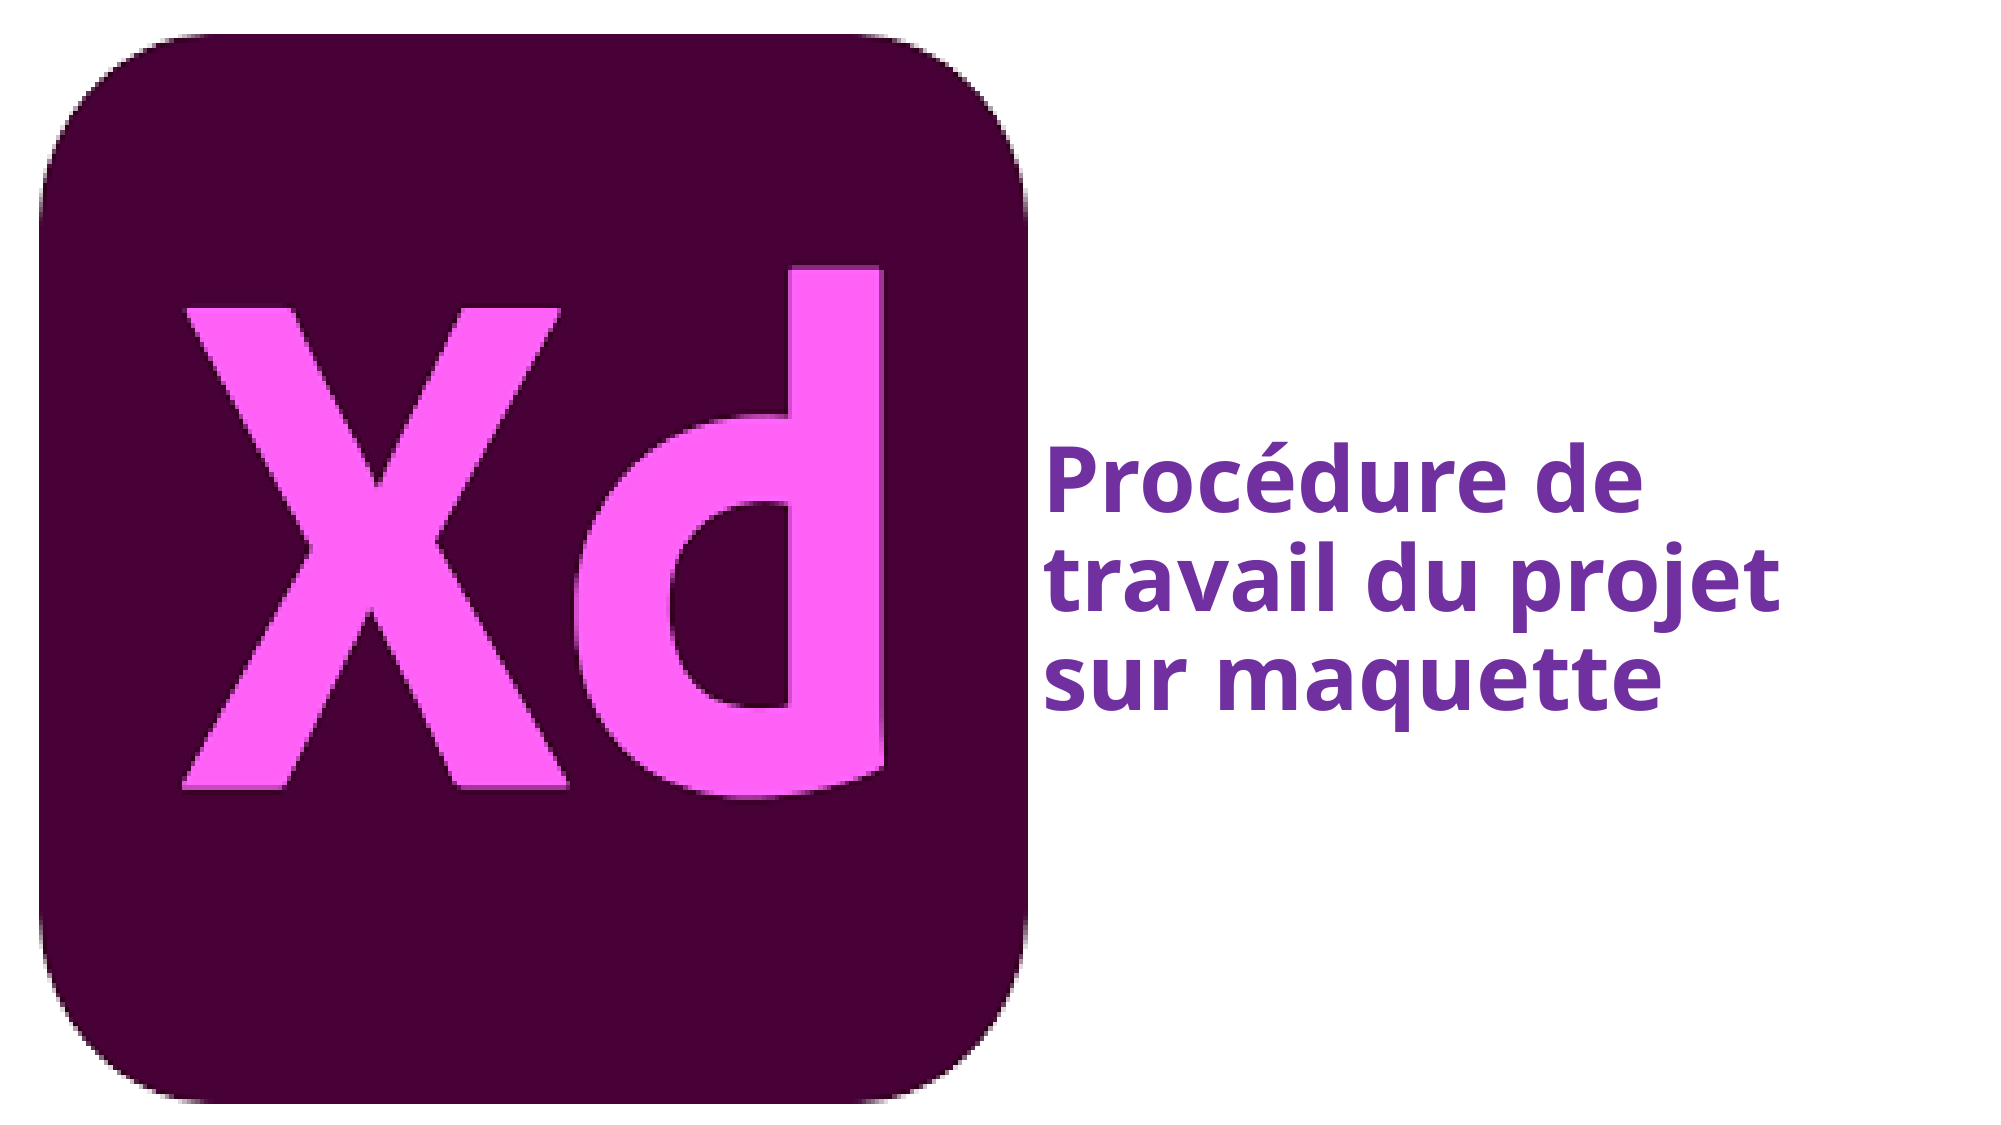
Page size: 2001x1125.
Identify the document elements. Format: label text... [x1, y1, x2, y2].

picture [39, 35, 1028, 1104]
title Procédure de travail du projet sur maquette [1028, 59, 1961, 1104]
